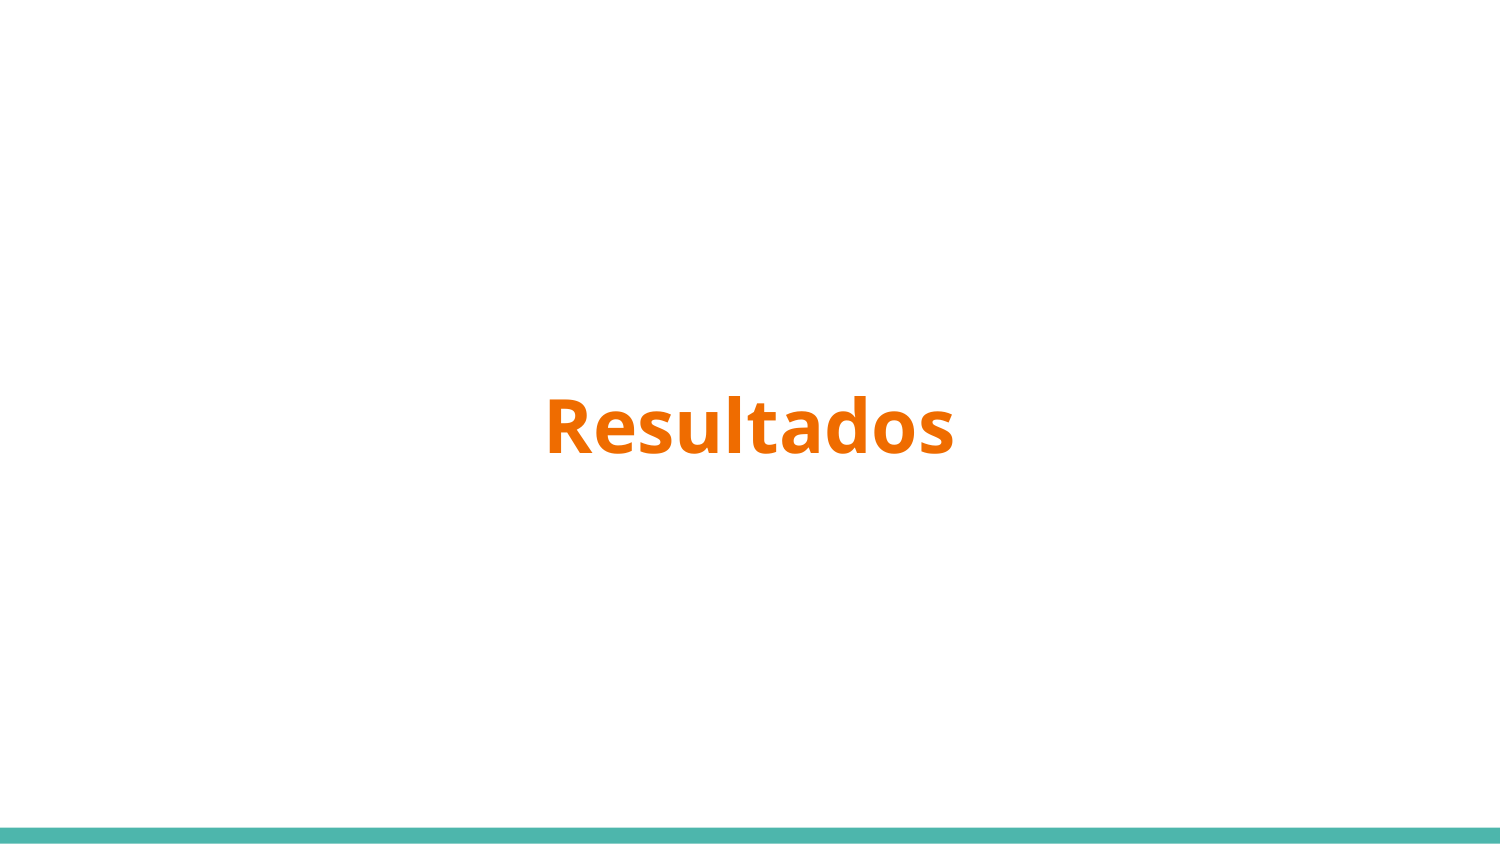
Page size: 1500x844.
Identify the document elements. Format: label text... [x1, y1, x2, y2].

title Resultados [51, 363, 1449, 480]
